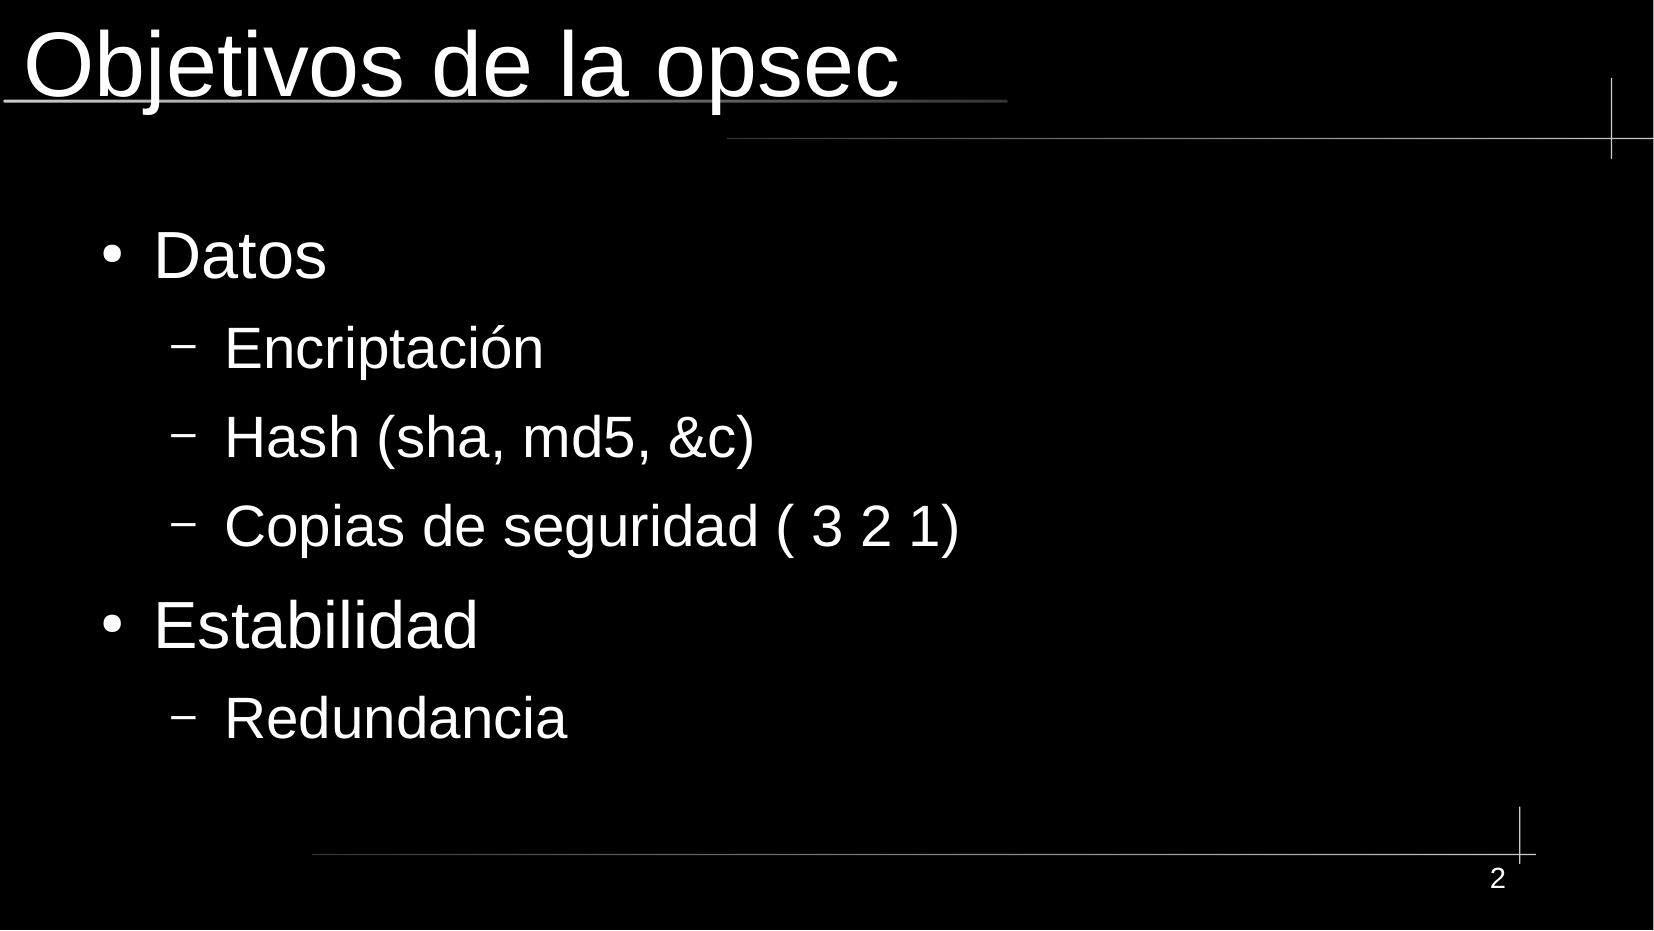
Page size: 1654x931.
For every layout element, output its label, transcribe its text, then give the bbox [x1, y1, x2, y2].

title Objetivos de la opsec [23, 11, 1589, 119]
list Datos Encriptación Hash (sha, md5, &c) Copias de seguridad ( 3 2 1) Estabilidad Redundancia [82, 217, 1571, 758]
